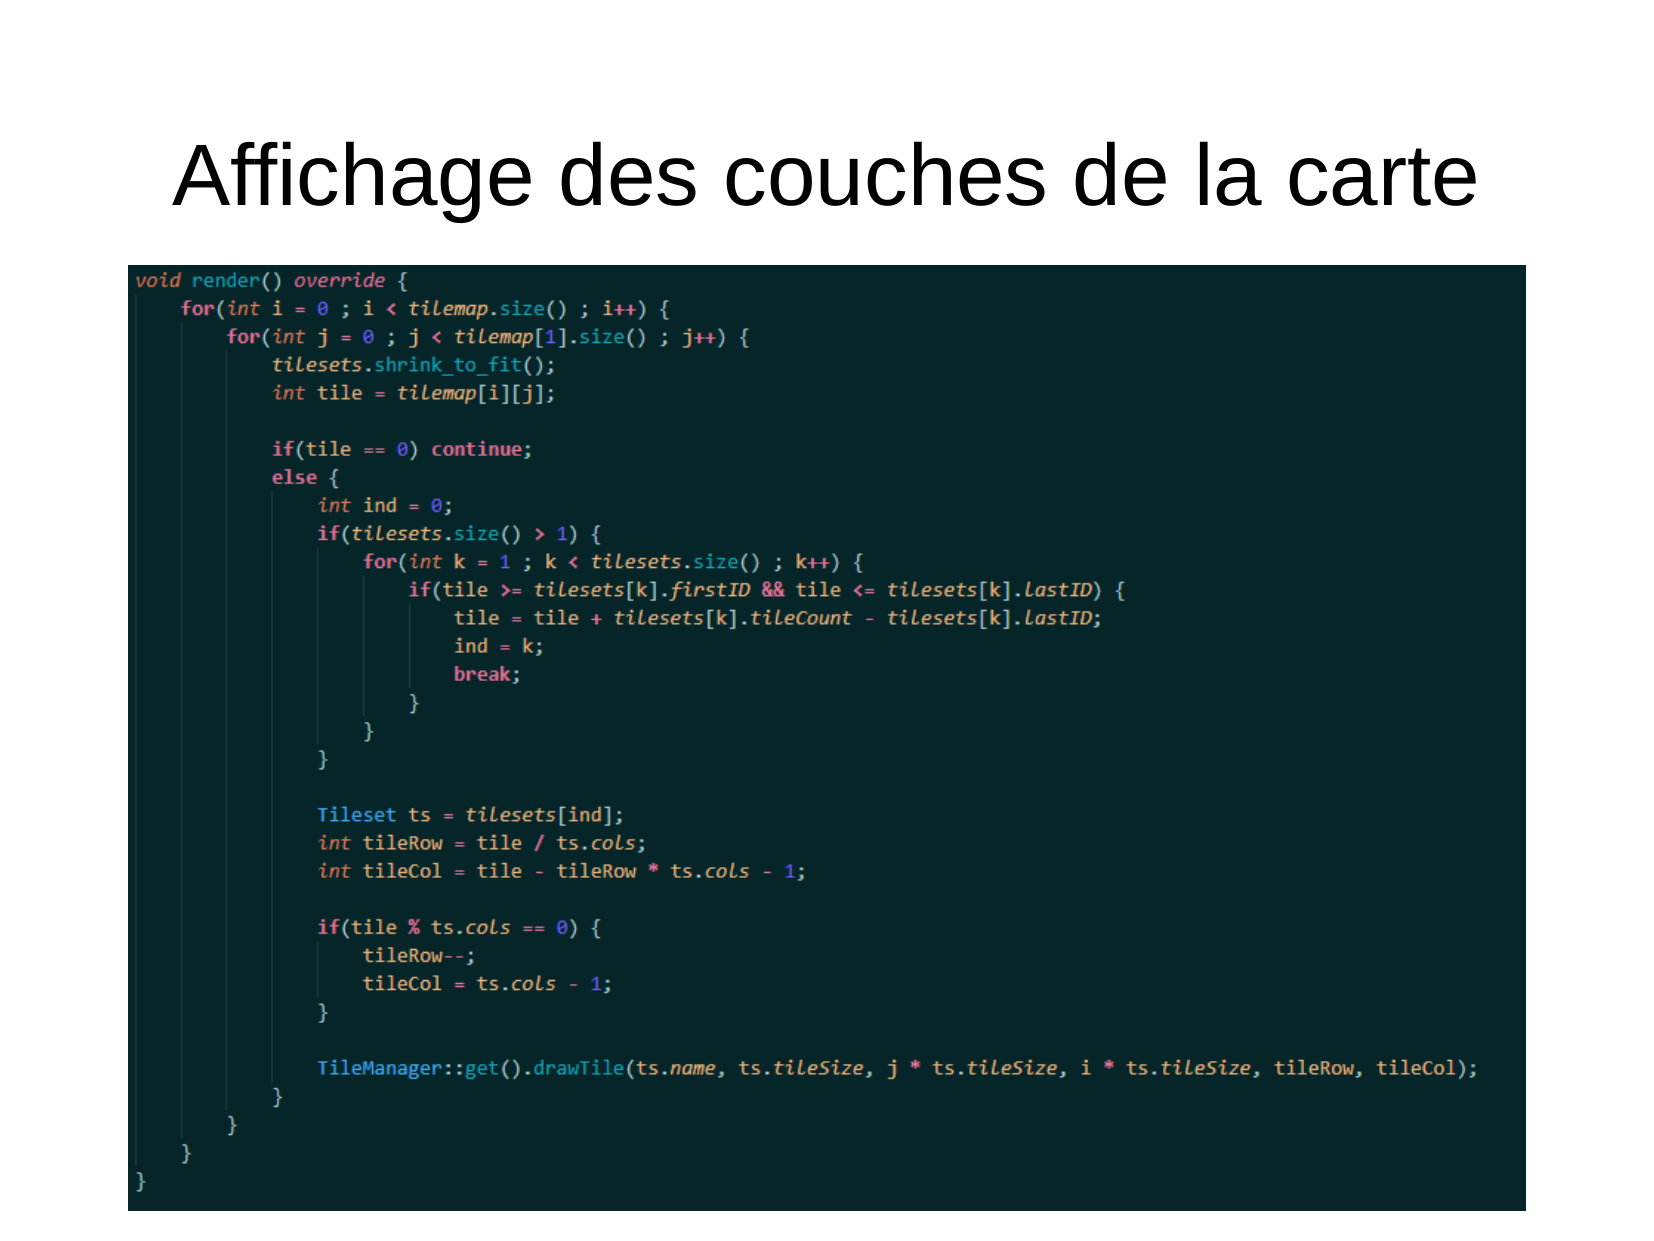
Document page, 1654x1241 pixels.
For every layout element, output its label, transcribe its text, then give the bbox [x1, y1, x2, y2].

picture [128, 265, 1526, 1211]
title Affichage des couches de la carte [109, 76, 1545, 274]
